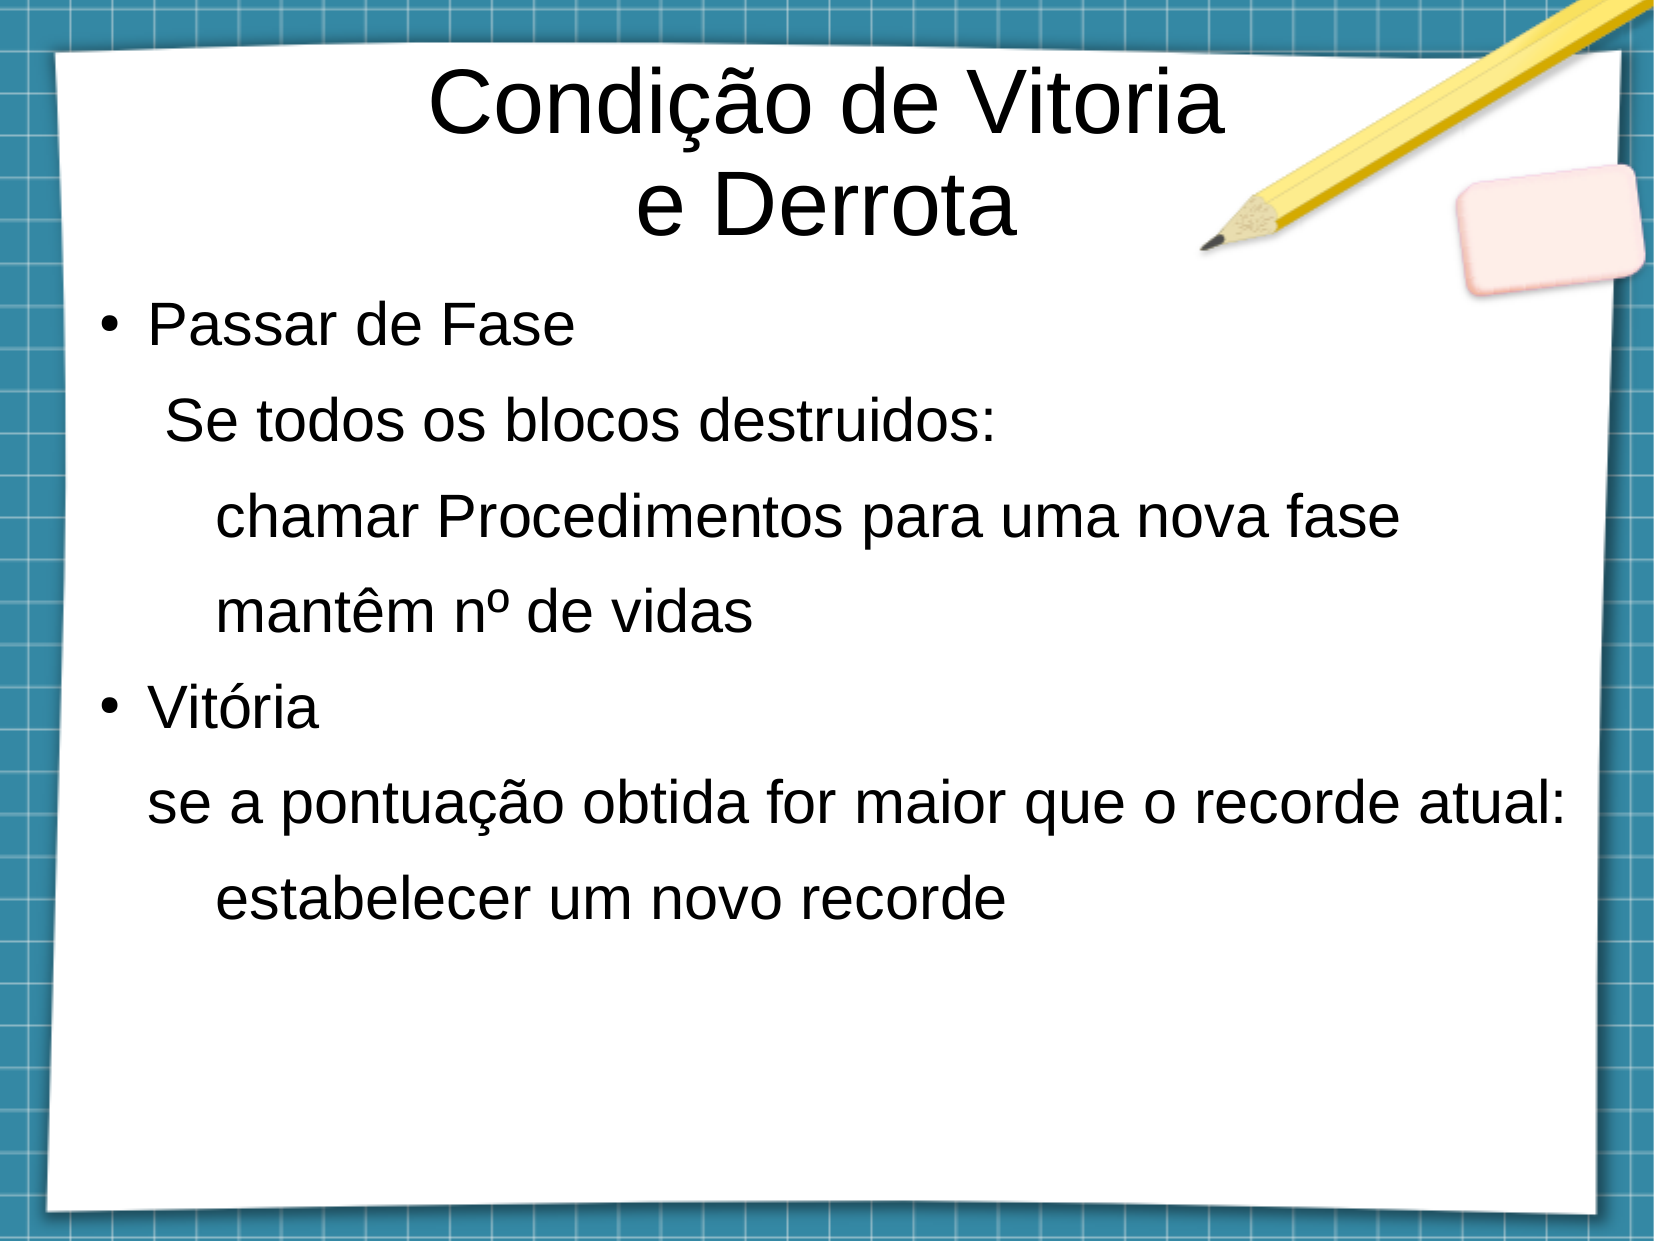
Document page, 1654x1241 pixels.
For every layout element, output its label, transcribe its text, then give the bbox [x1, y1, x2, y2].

picture [0, 0, 1654, 1241]
title Condição de Vitoria e Derrota [82, 49, 1571, 257]
list Passar de Fase Se todos os blocos destruidos: chamar Procedimentos para uma nova fase mantêm nº de vidas Vitória se a pontuação obtida for maior que o recorde atual: estabelecer um novo recorde [82, 290, 1571, 1010]
